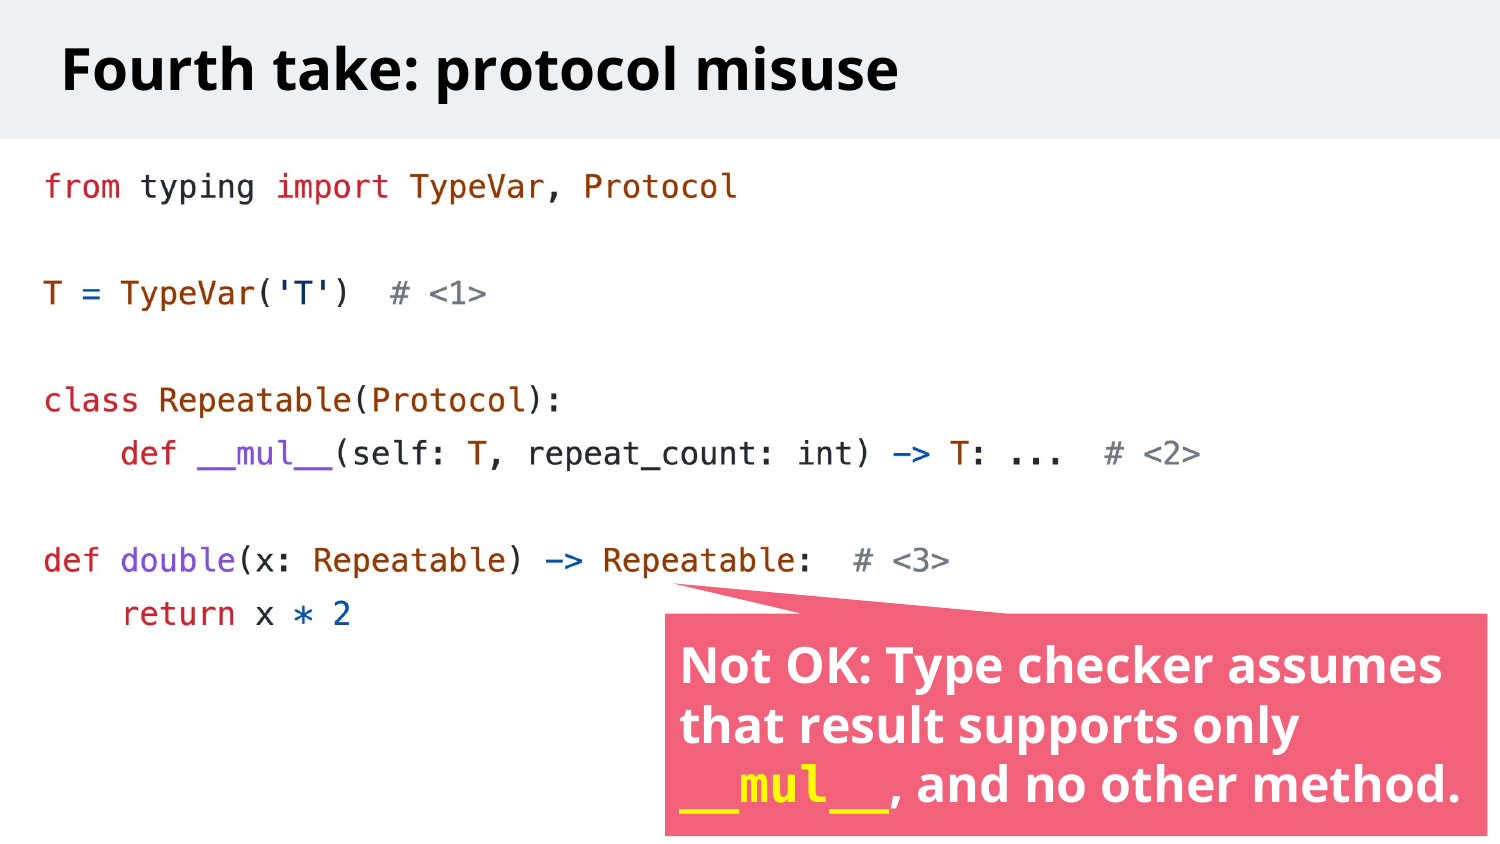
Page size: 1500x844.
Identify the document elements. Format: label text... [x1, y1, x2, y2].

picture [24, 163, 1225, 635]
text_box __mul__, and no other method. [679, 749, 1462, 818]
text_box Not OK: Type checker assumes [679, 630, 1500, 699]
text_box [1, 1, 1499, 138]
text_box that result supports only [679, 689, 1314, 749]
text_box [0, 139, 1500, 844]
text_box Fourth take: protocol misuse [60, 28, 901, 108]
